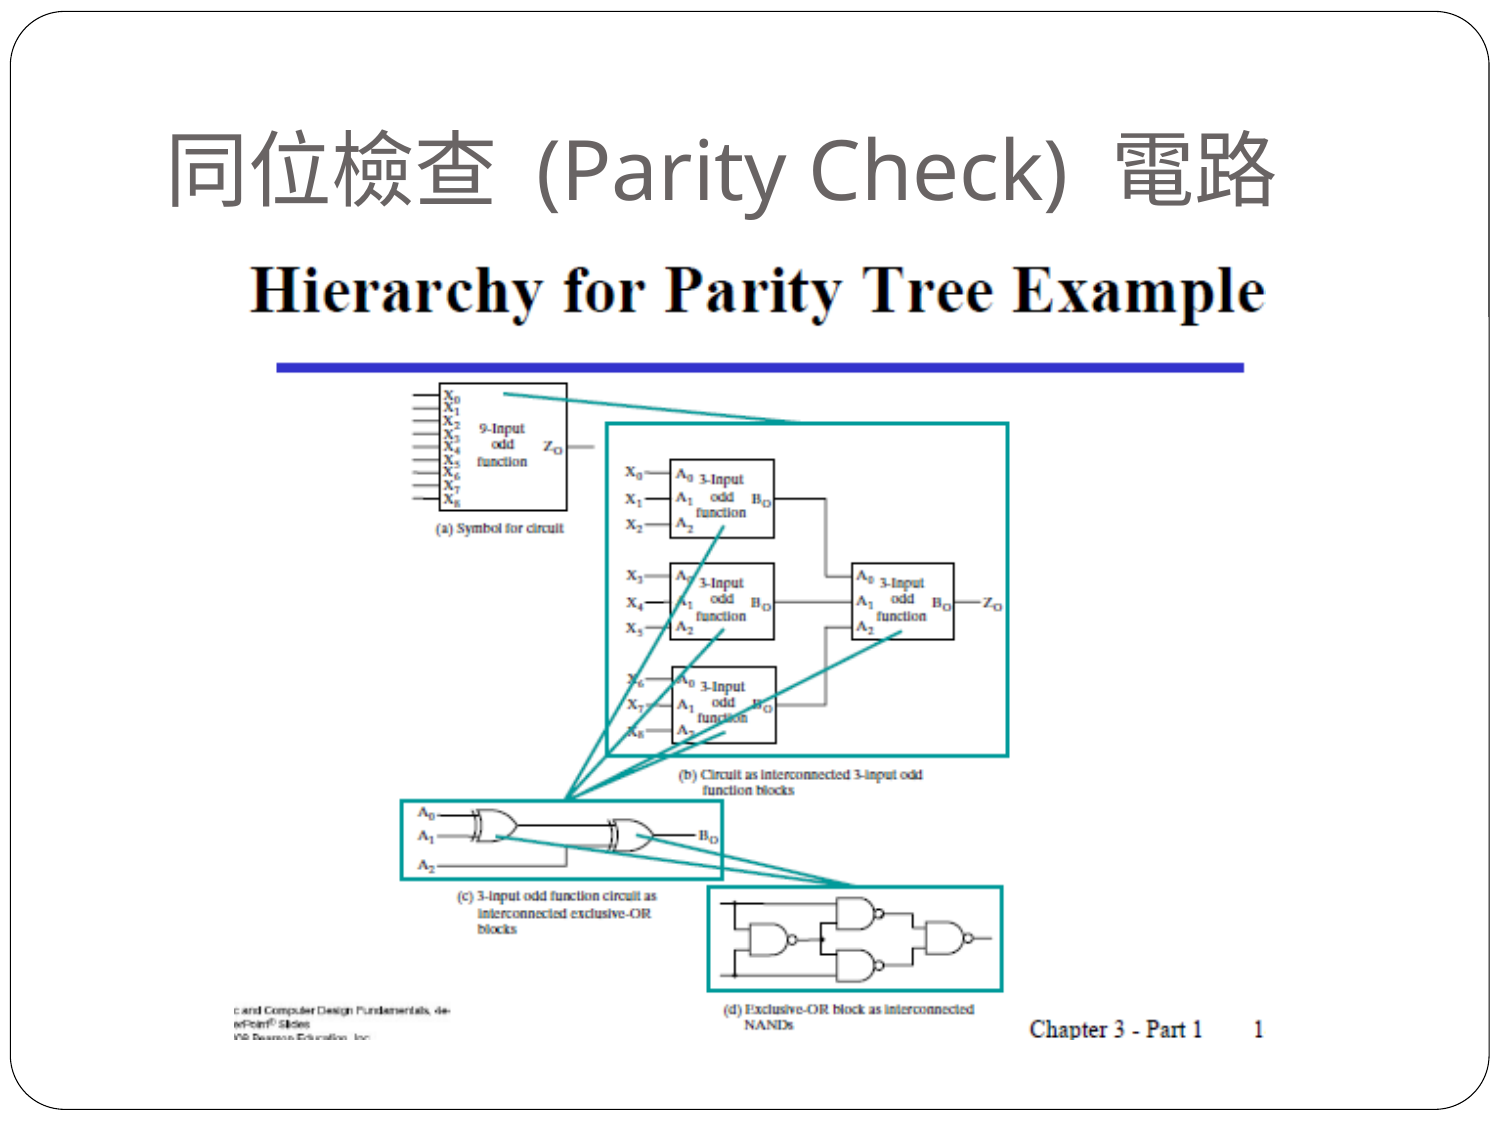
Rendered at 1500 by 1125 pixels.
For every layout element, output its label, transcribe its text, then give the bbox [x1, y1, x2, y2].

title 同位檢查 (Parity Check) 電路 [150, 44, 1426, 233]
text_box [234, 246, 1266, 1040]
